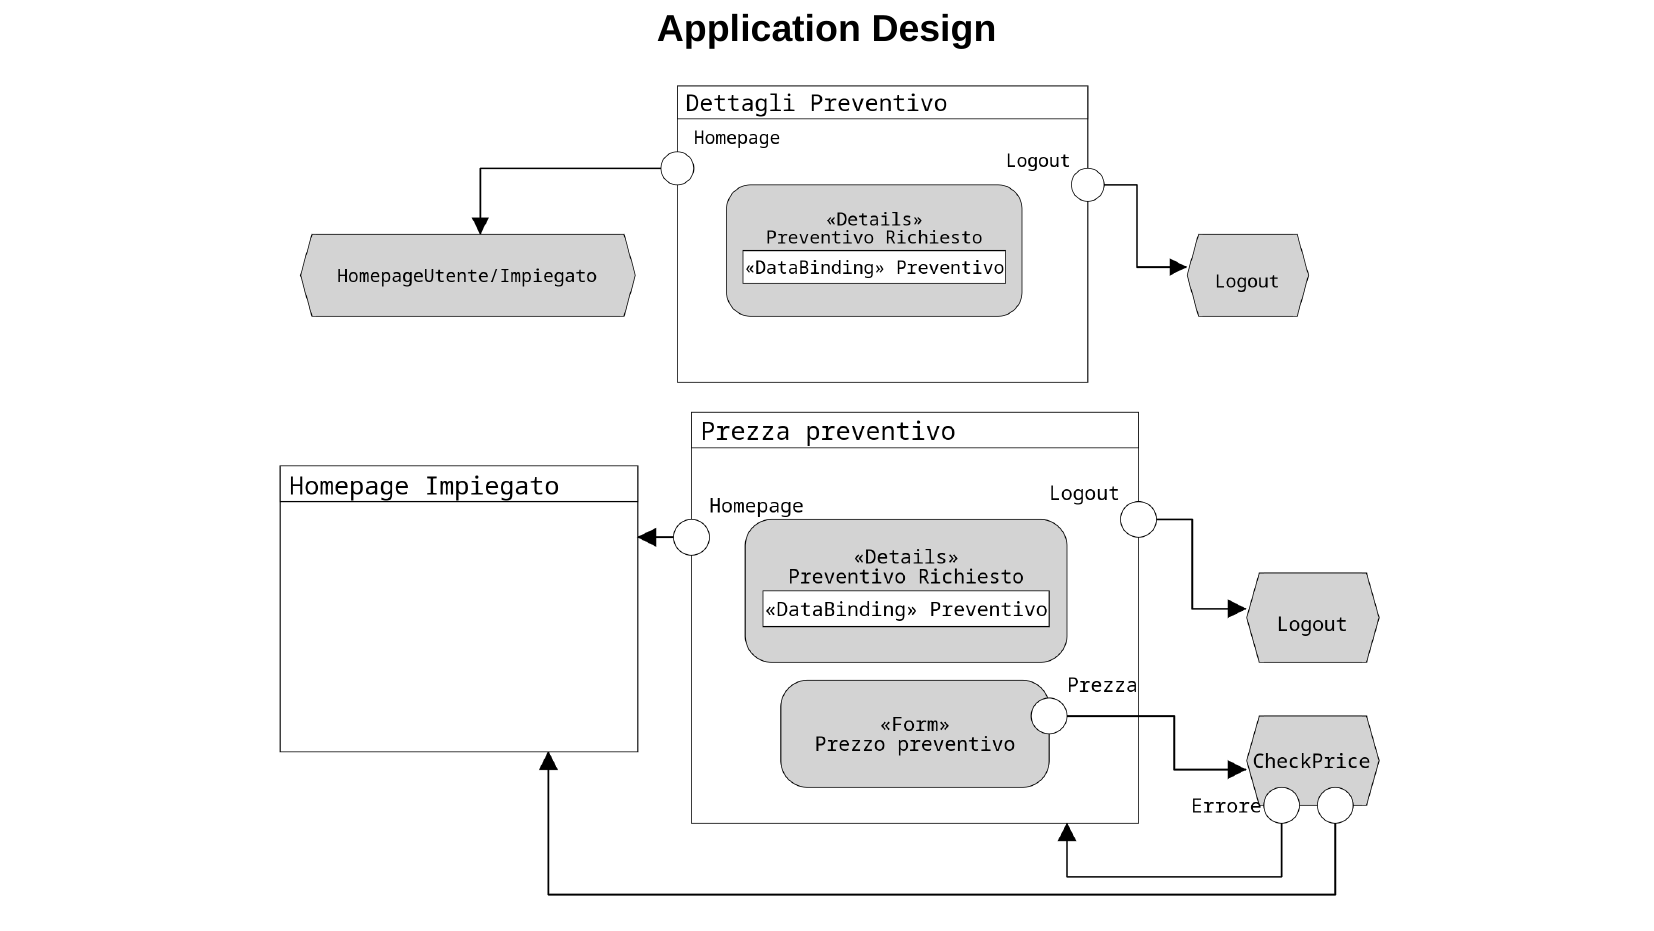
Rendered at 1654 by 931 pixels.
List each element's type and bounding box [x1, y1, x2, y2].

picture [262, 0, 1447, 931]
